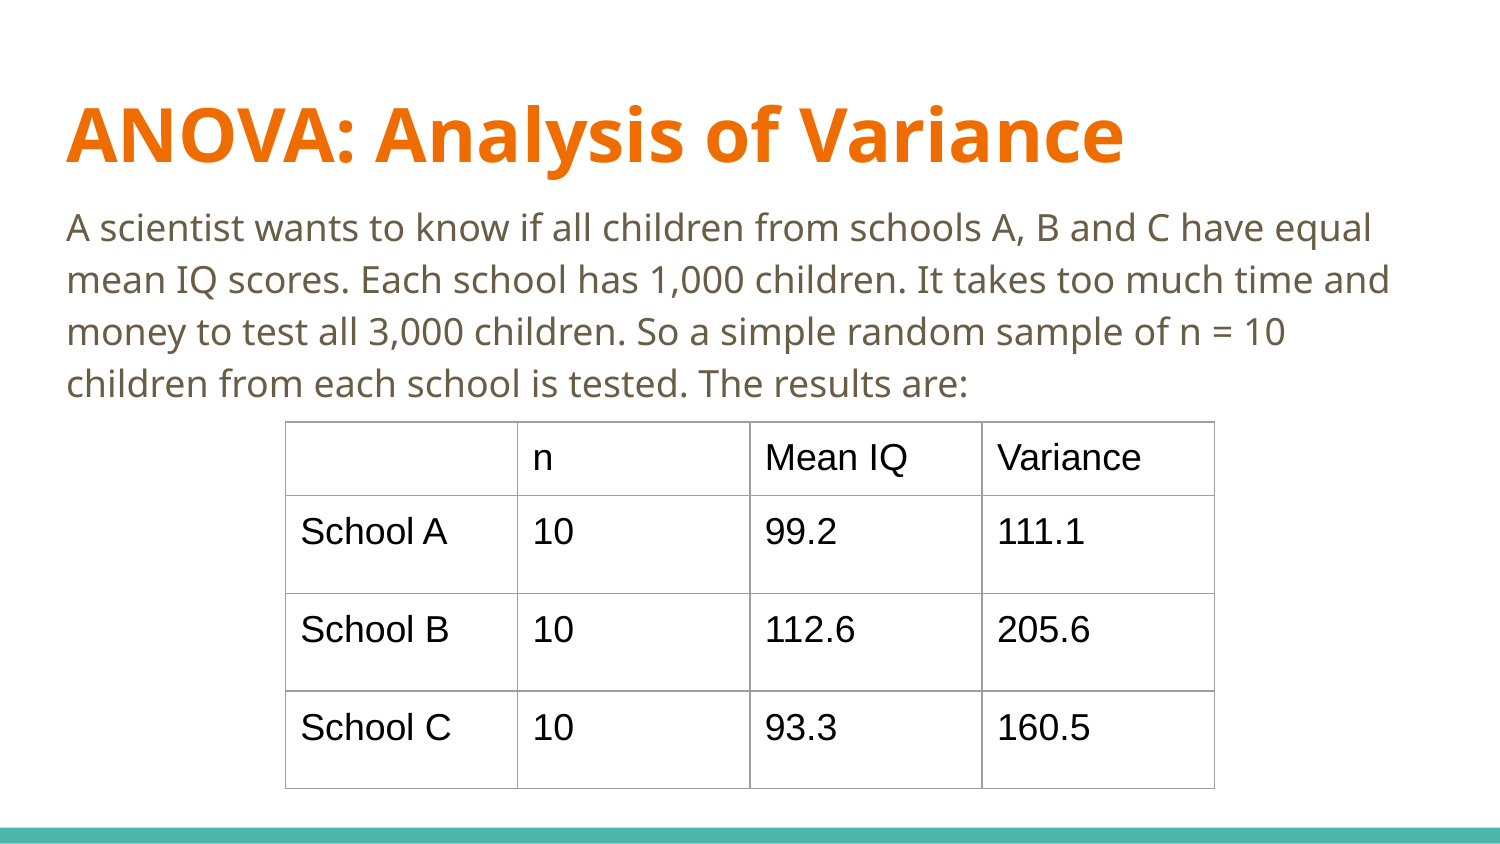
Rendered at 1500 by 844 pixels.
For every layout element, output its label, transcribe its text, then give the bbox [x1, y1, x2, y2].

table_cell 99.2 [751, 496, 981, 593]
table_cell 160.5 [983, 692, 1214, 788]
table_header Variance [983, 423, 1214, 495]
table_cell 10 [518, 496, 749, 593]
table_cell 112.6 [751, 594, 981, 690]
table_cell School C [286, 692, 517, 788]
table_cell 205.6 [983, 594, 1214, 690]
table_cell 10 [518, 594, 749, 690]
table_cell School B [286, 594, 517, 690]
table_header n [518, 423, 749, 495]
table_cell 111.1 [983, 496, 1214, 593]
table_cell 10 [518, 692, 749, 788]
table_cell School A [286, 496, 517, 593]
table_cell 93.3 [751, 692, 981, 788]
table_header [286, 423, 517, 495]
title ANOVA: Analysis of Variance [51, 72, 1449, 182]
table_header Mean IQ [751, 423, 981, 495]
list A scientist wants to know if all children from schools A, B and C have equal mean IQ scores. Each school has 1,000 children. It takes too much time and money to test all 3,000 children. So a simple random sample of n = 10 children from each school is tested. The results are: [51, 182, 1449, 819]
